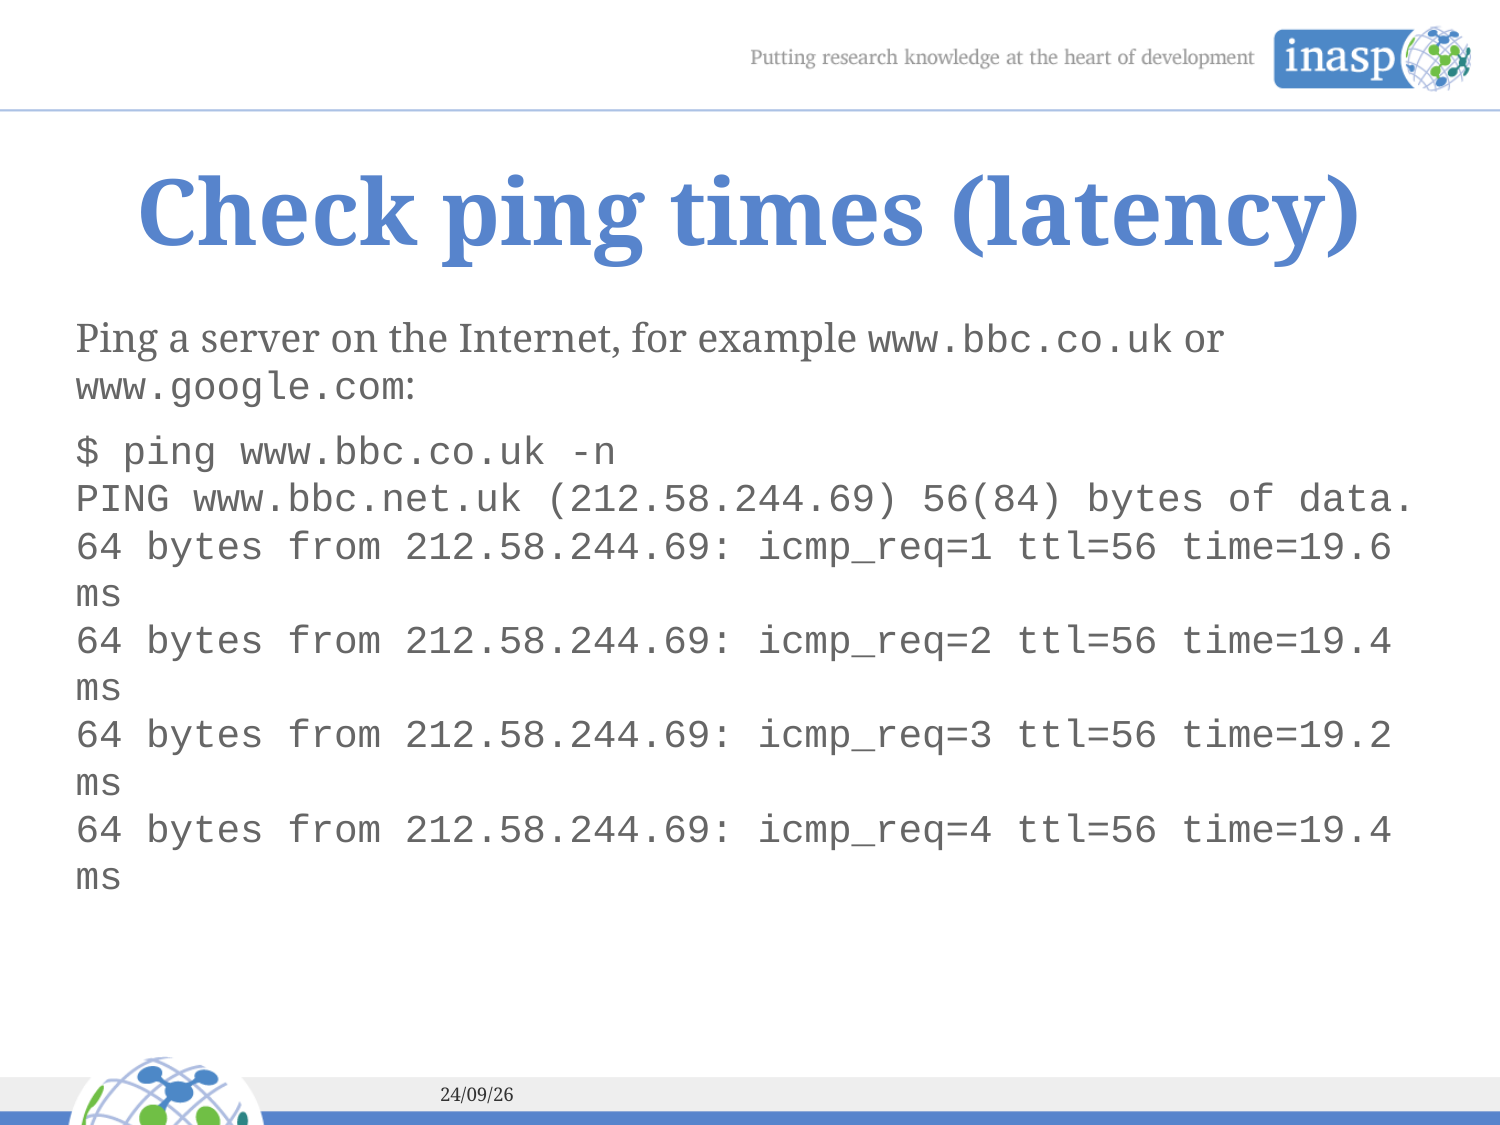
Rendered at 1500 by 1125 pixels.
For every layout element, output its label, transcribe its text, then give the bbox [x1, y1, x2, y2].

title Check ping times (latency) [75, 129, 1426, 313]
list Ping a server on the Internet, for example www.bbc.co.uk or www.google.com: $ ping www.bbc.co.uk -n PING www.bbc.net.uk (212.58.244.69) 56(84) bytes of data. 64 bytes from 212.58.244.69: icmp_req=1 ttl=56 time=19.6 ms 64 bytes from 212.58.244.69: icmp_req=2 ttl=56 time=19.4 ms 64 bytes from 212.58.244.69: icmp_req=3 ttl=56 time=19.2 ms 64 bytes from 212.58.244.69: icmp_req=4 ttl=56 time=19.4 ms [75, 313, 1426, 967]
picture [0, 0, 1500, 1125]
